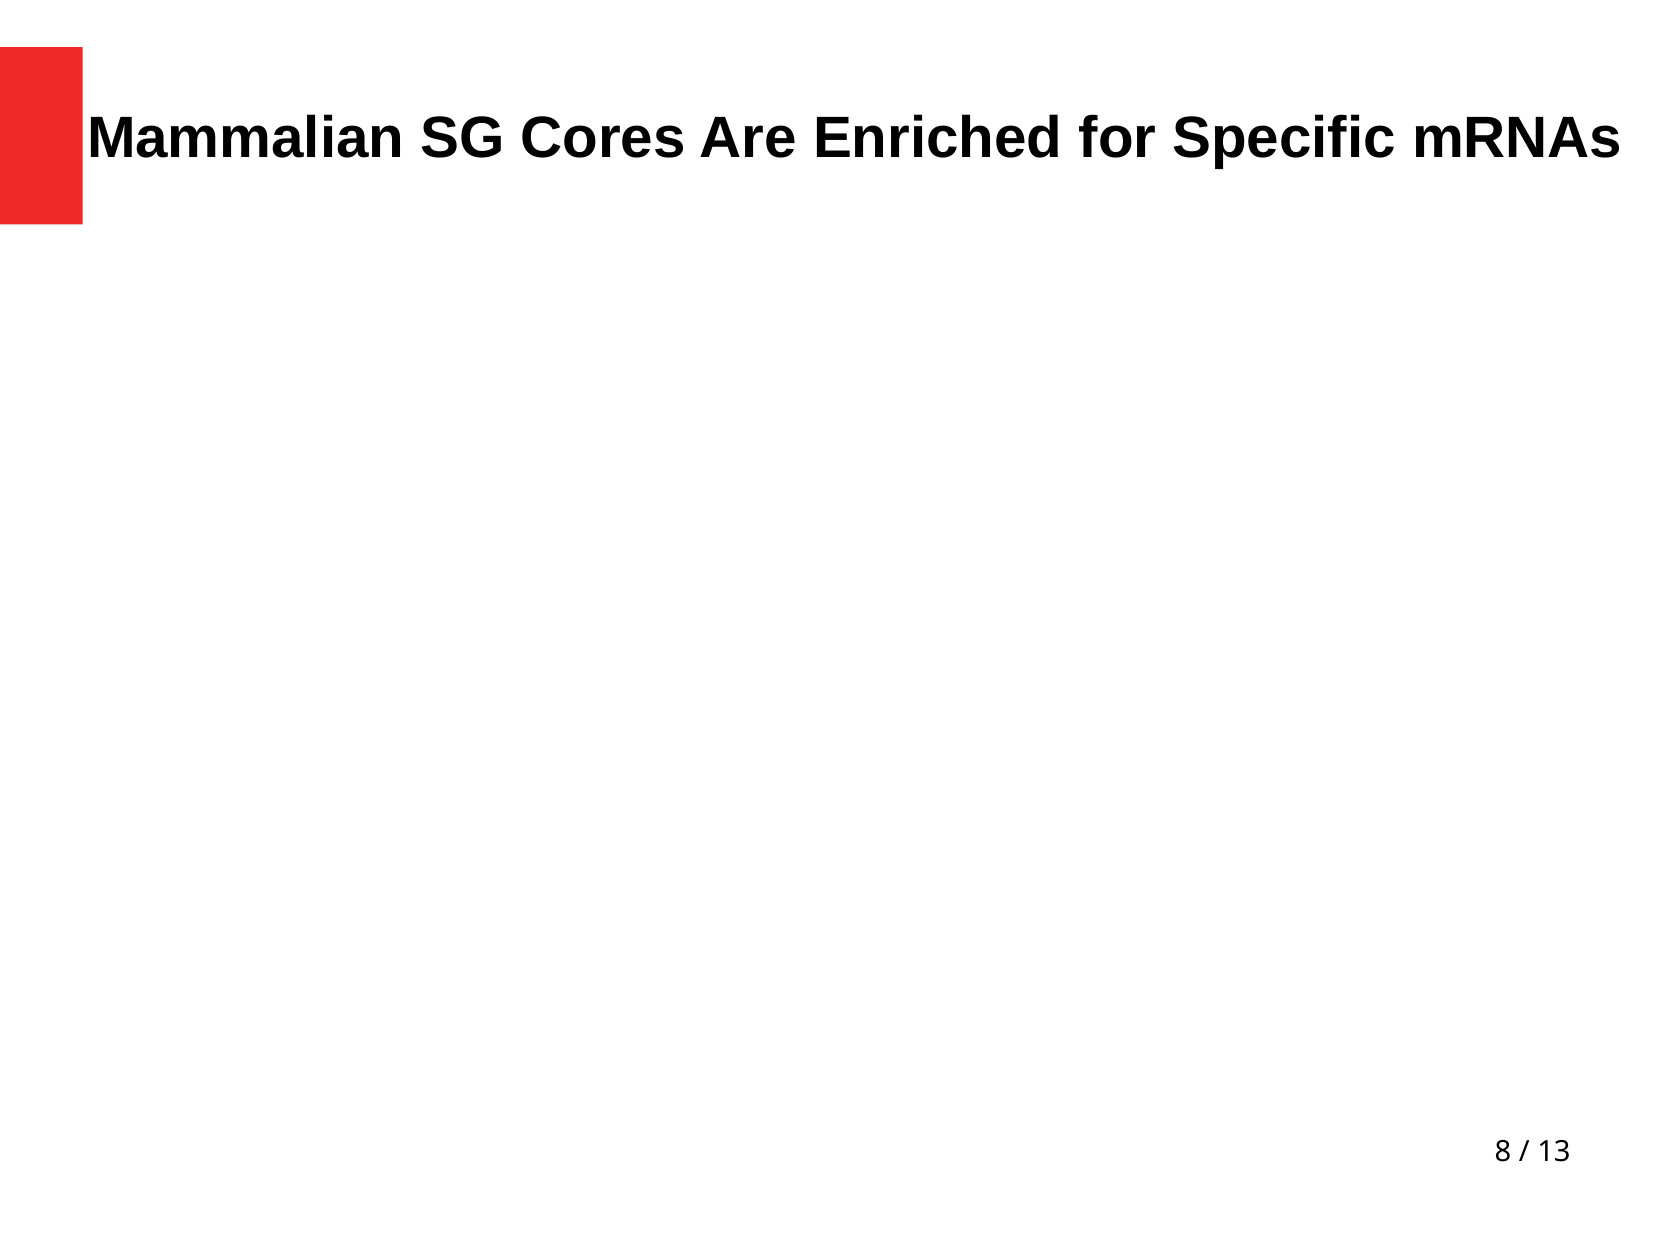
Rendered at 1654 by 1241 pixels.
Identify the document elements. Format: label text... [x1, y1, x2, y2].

text_box Mammalian SG Cores Are Enriched for Specific mRNAs [72, 96, 1651, 196]
